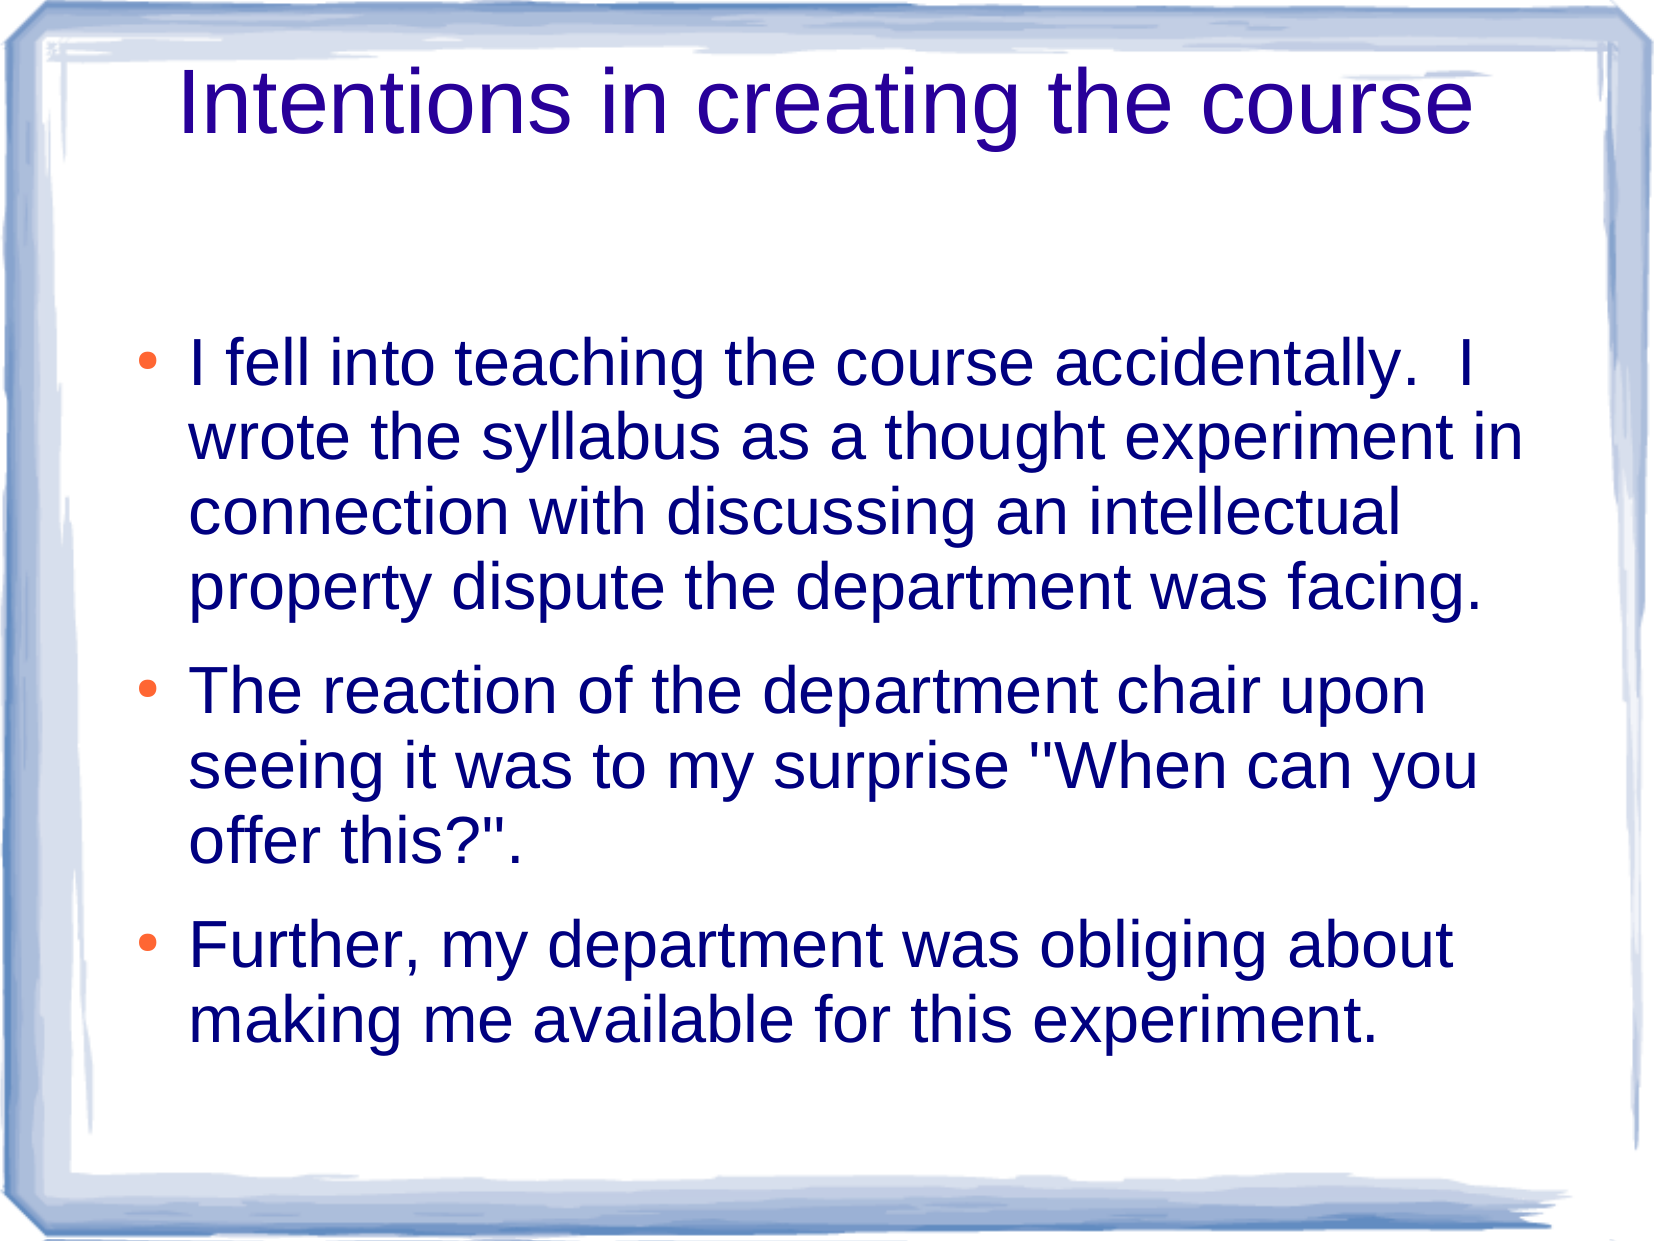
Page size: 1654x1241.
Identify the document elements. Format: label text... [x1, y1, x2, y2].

picture [0, 0, 1654, 1241]
title Intentions in creating the course [82, 49, 1571, 257]
list I fell into teaching the course accidentally. I wrote the syllabus as a thought experiment in connection with discussing an intellectual property dispute the department was facing. The reaction of the department chair upon seeing it was to my surprise ''When can you offer this?''. Further, my department was obliging about making me available for this experiment. [118, 324, 1571, 1057]
